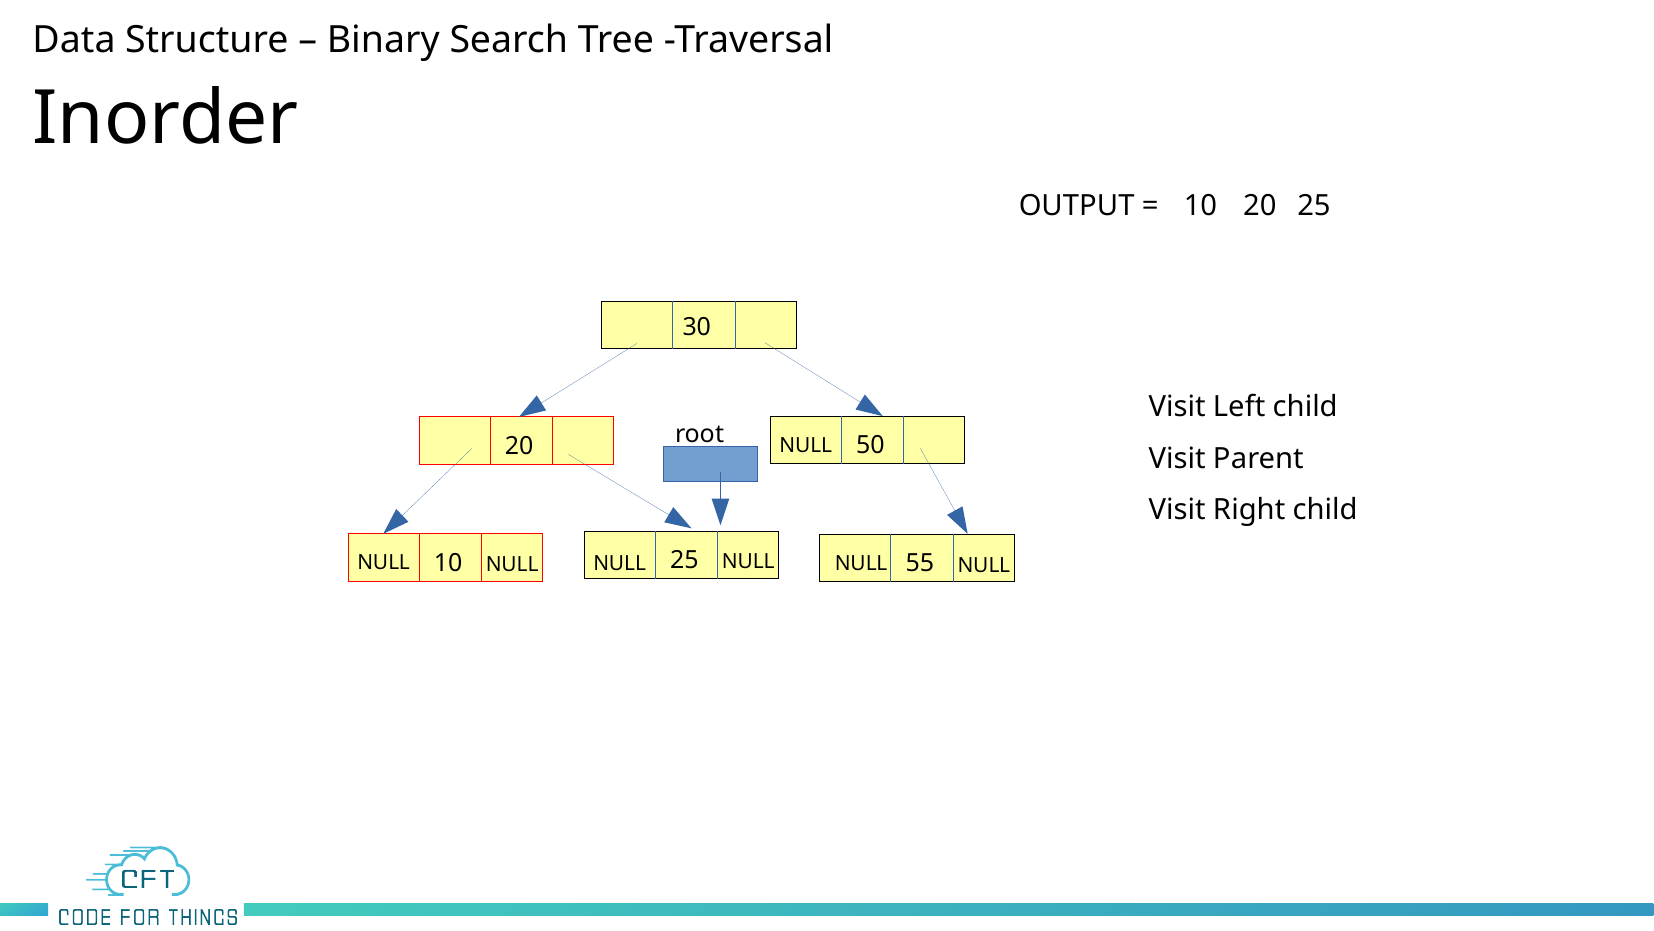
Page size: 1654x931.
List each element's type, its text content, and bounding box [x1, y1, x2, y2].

text_box [954, 534, 1015, 542]
text_box 10 [419, 536, 481, 582]
text_box [419, 416, 490, 465]
text_box [663, 446, 758, 482]
text_box [904, 416, 965, 464]
text_box 50 [841, 419, 904, 464]
text_box OUTPUT = [1003, 177, 1168, 227]
text_box 25 [1282, 177, 1366, 227]
title Data Structure – Binary Search Tree -Traversal Inorder [32, 12, 1184, 166]
text_box Visit Left child Visit Parent Visit Right child [1133, 377, 1501, 520]
text_box NULL [764, 422, 849, 462]
text_box 30 [667, 301, 730, 346]
text_box NULL [578, 540, 663, 580]
text_box [491, 416, 552, 420]
text_box [553, 416, 614, 465]
text_box NULL [942, 542, 1027, 582]
text_box NULL [342, 539, 426, 579]
text_box [819, 534, 890, 582]
text_box 10 [1168, 177, 1228, 227]
text_box NULL [820, 540, 904, 580]
text_box root [660, 408, 740, 453]
text_box [736, 301, 797, 349]
picture [59, 846, 237, 925]
text_box [482, 533, 543, 541]
text_box NULL [471, 541, 555, 581]
text_box 20 [490, 420, 552, 465]
text_box NULL [707, 539, 791, 579]
text_box [673, 301, 735, 349]
text_box 20 [1228, 177, 1282, 227]
text_box 55 [890, 537, 953, 582]
text_box [718, 531, 779, 539]
text_box 25 [655, 534, 718, 579]
text_box [601, 301, 672, 349]
text_box [348, 533, 419, 539]
text_box [584, 531, 655, 540]
text_box [770, 416, 841, 422]
